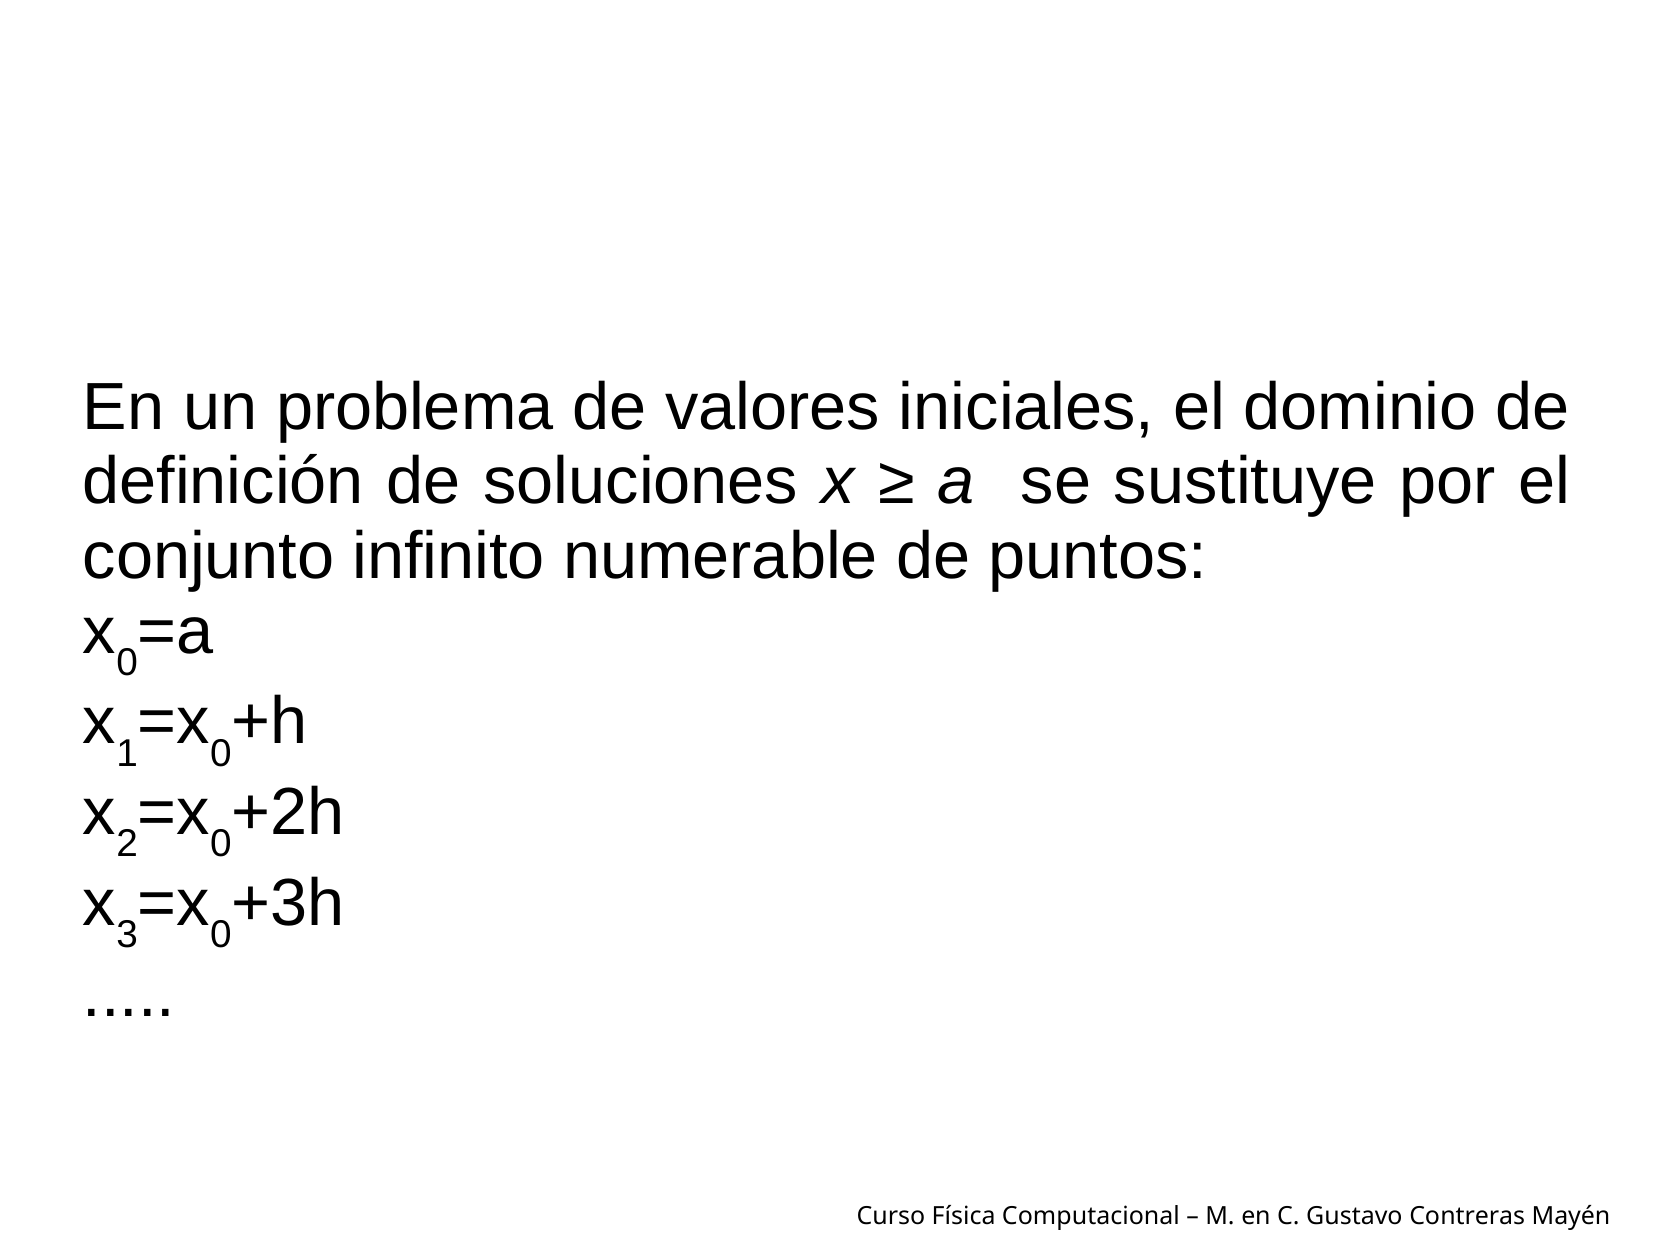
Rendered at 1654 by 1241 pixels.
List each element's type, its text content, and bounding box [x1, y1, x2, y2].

subtitle En un problema de valores iniciales, el dominio de definición de soluciones x ≥ a se sustituye por el conjunto infinito numerable de puntos: x0=a x1=x0+h x2=x0+2h x3=x0+3h ..... [82, 290, 1571, 1109]
